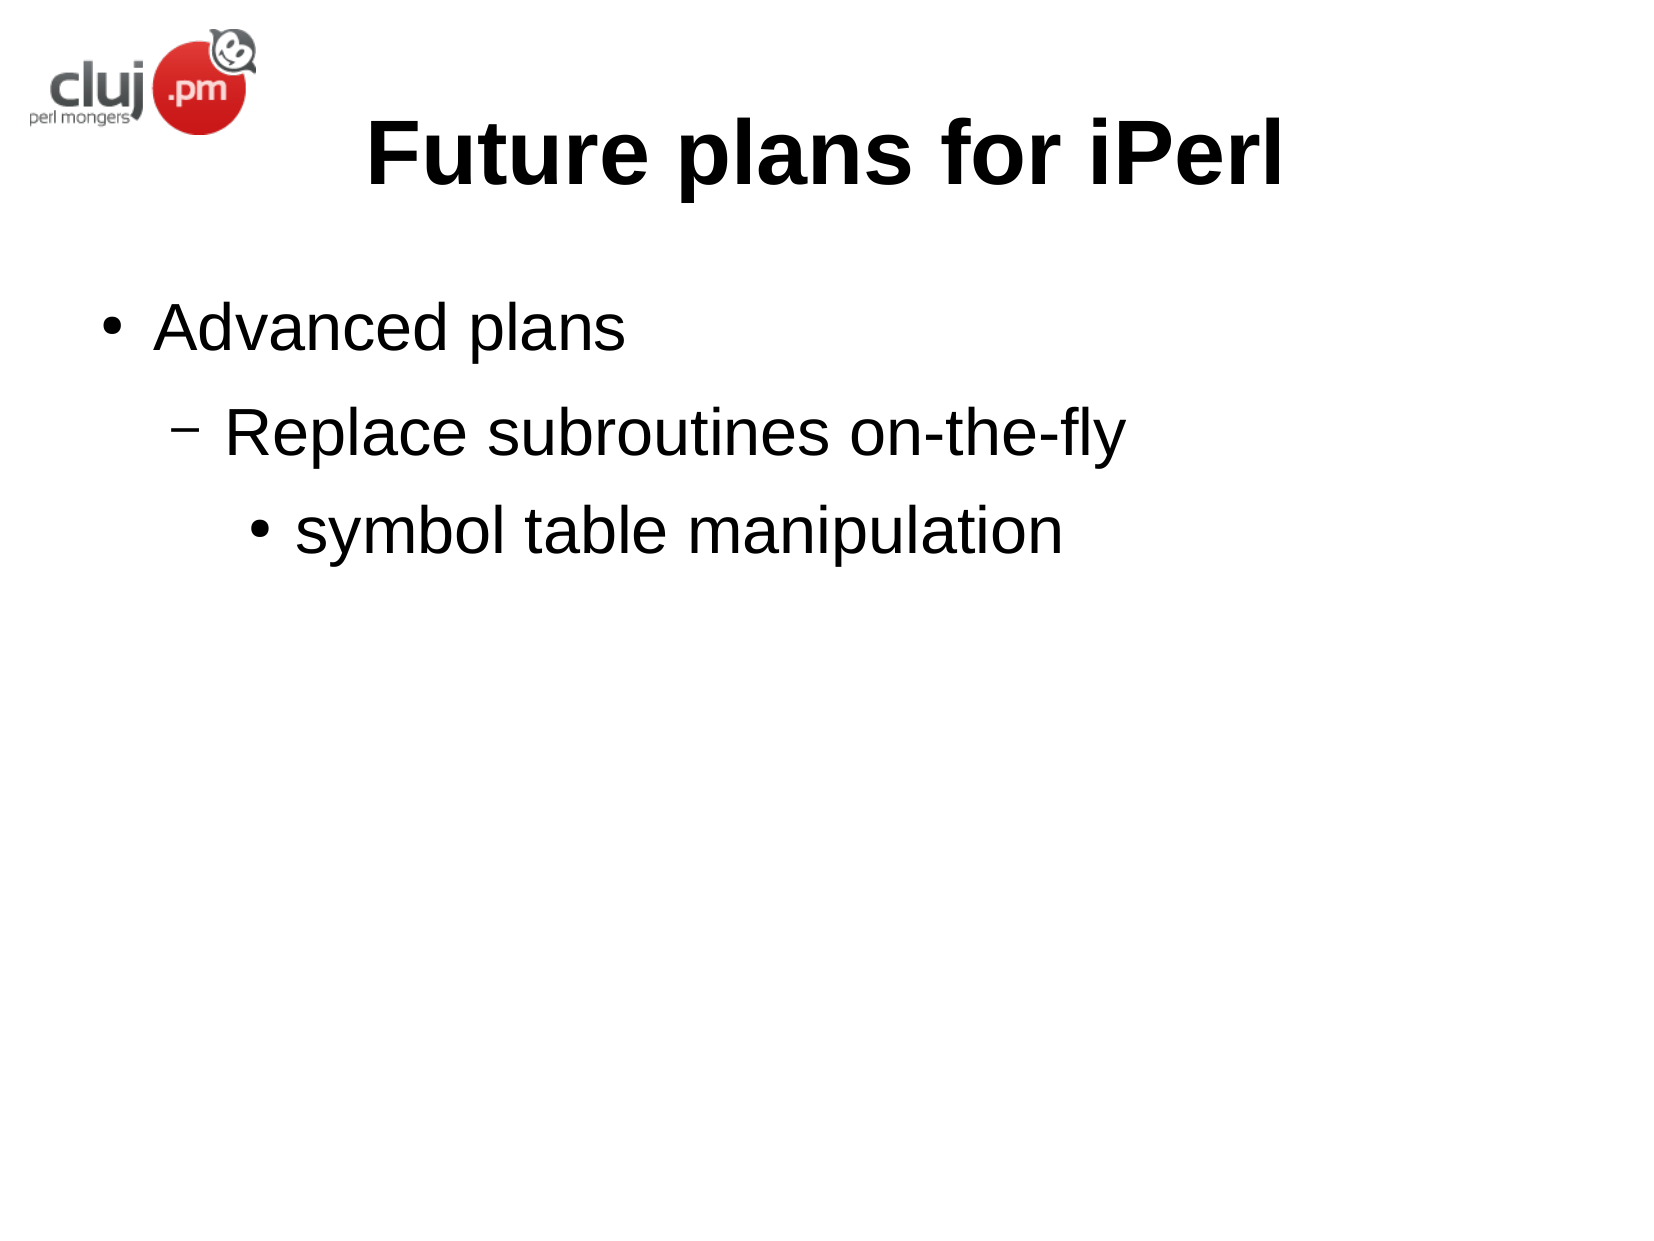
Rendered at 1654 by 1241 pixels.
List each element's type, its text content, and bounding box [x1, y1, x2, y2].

title Future plans for iPerl [82, 49, 1571, 257]
list Advanced plans Replace subroutines on-the-fly symbol table manipulation [82, 290, 1538, 1171]
picture [30, 29, 256, 135]
